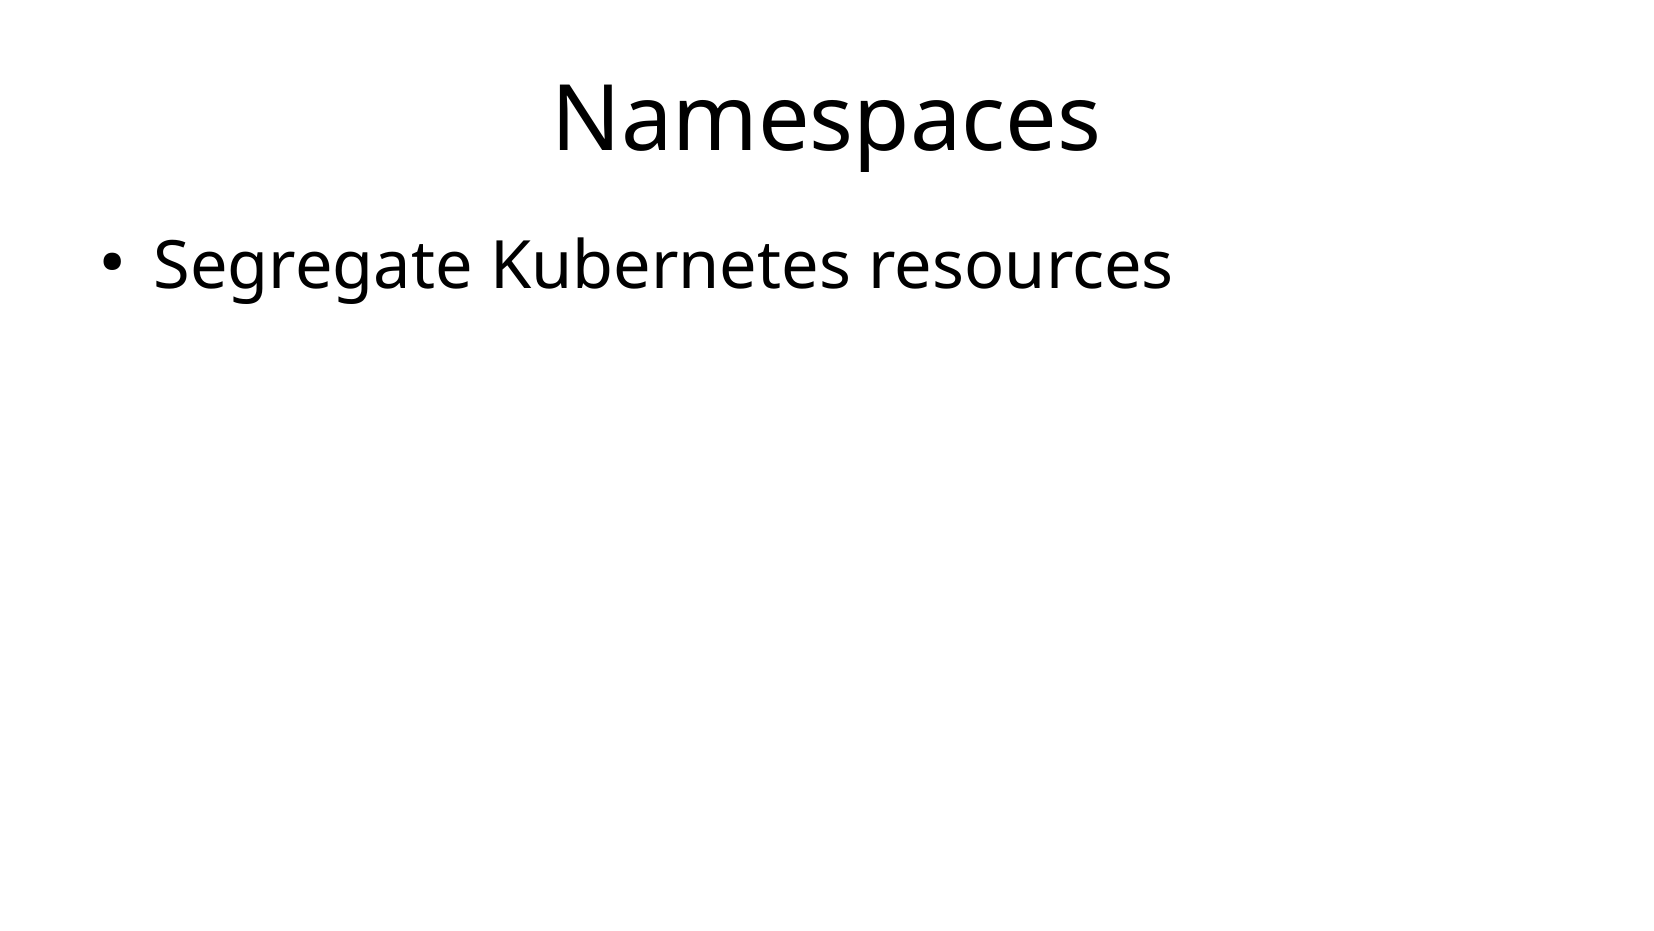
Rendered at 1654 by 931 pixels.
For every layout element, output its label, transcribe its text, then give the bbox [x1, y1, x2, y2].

list Segregate Kubernetes resources [82, 217, 1571, 758]
title Namespaces [82, 37, 1571, 193]
